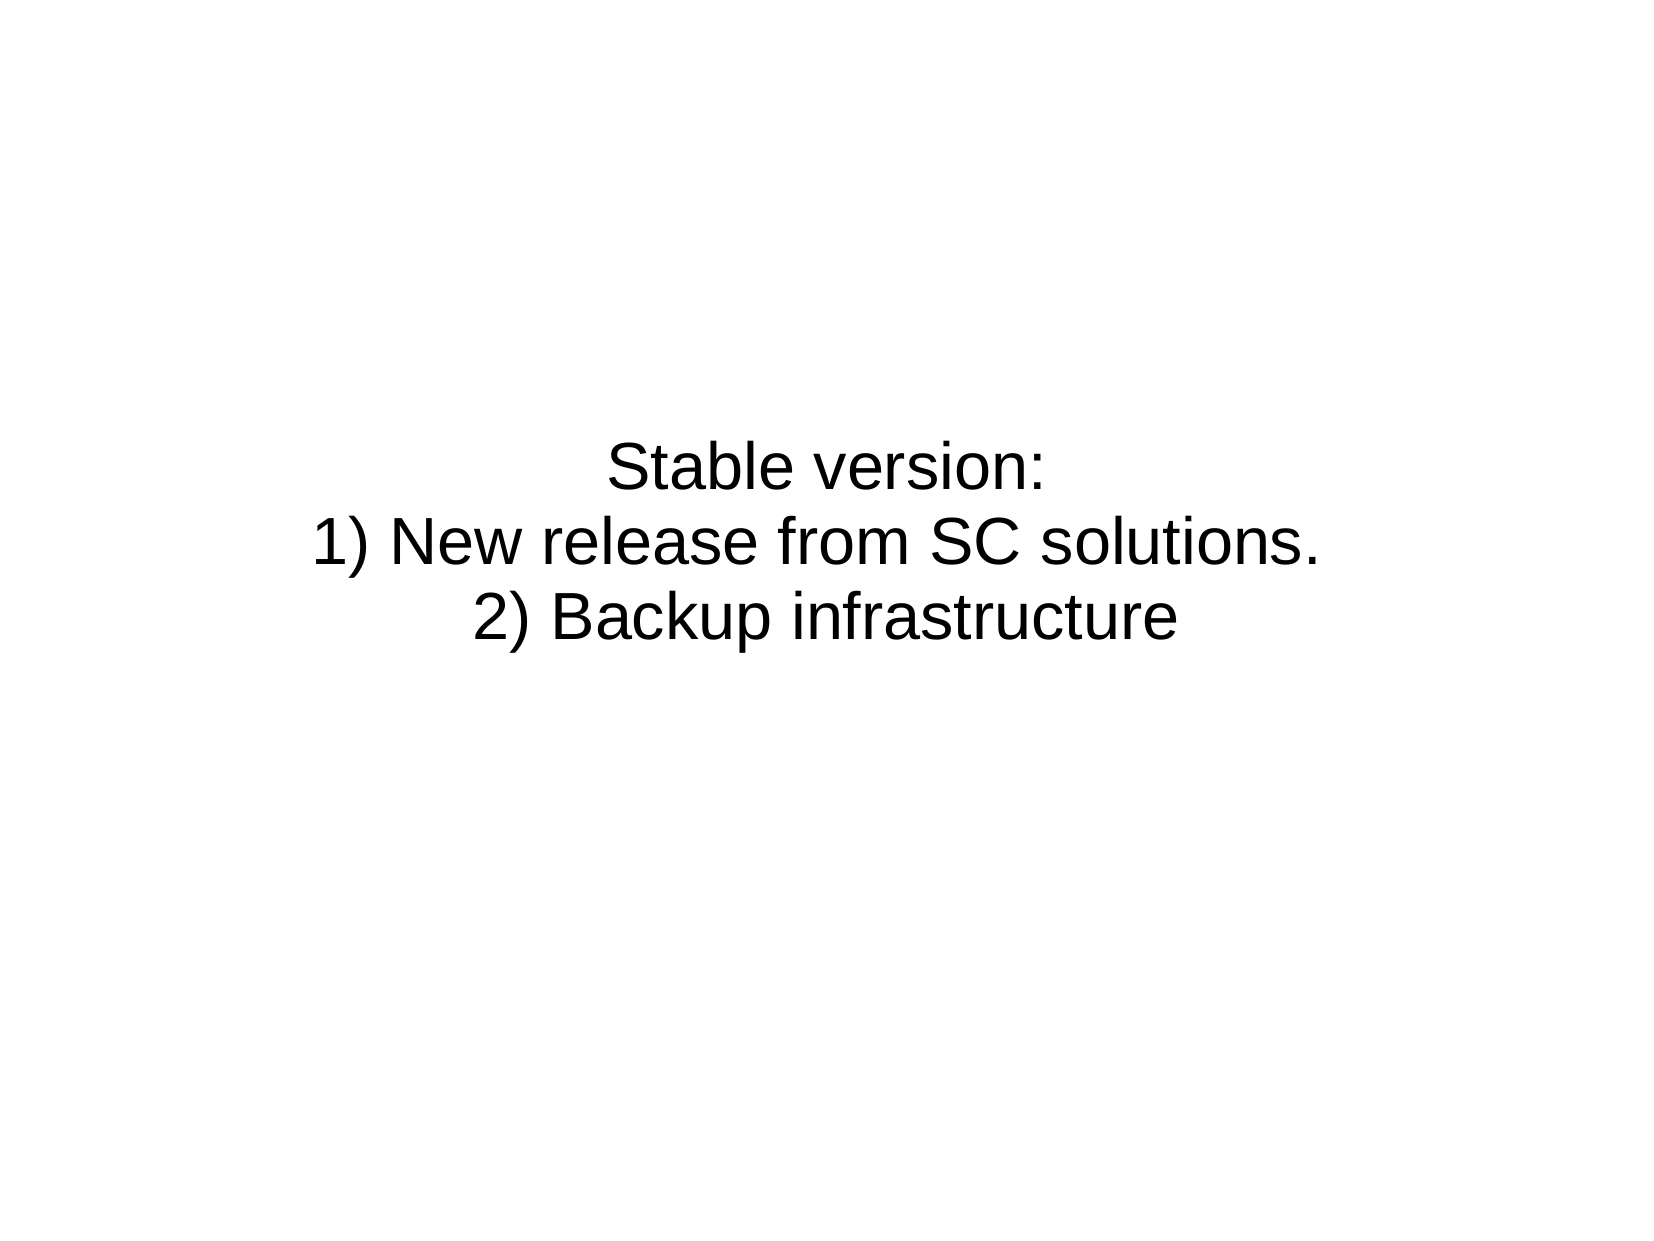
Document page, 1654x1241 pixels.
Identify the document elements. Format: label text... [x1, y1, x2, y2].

subtitle Stable version: 1) New release from SC solutions. 2) Backup infrastructure [82, 56, 1571, 1102]
